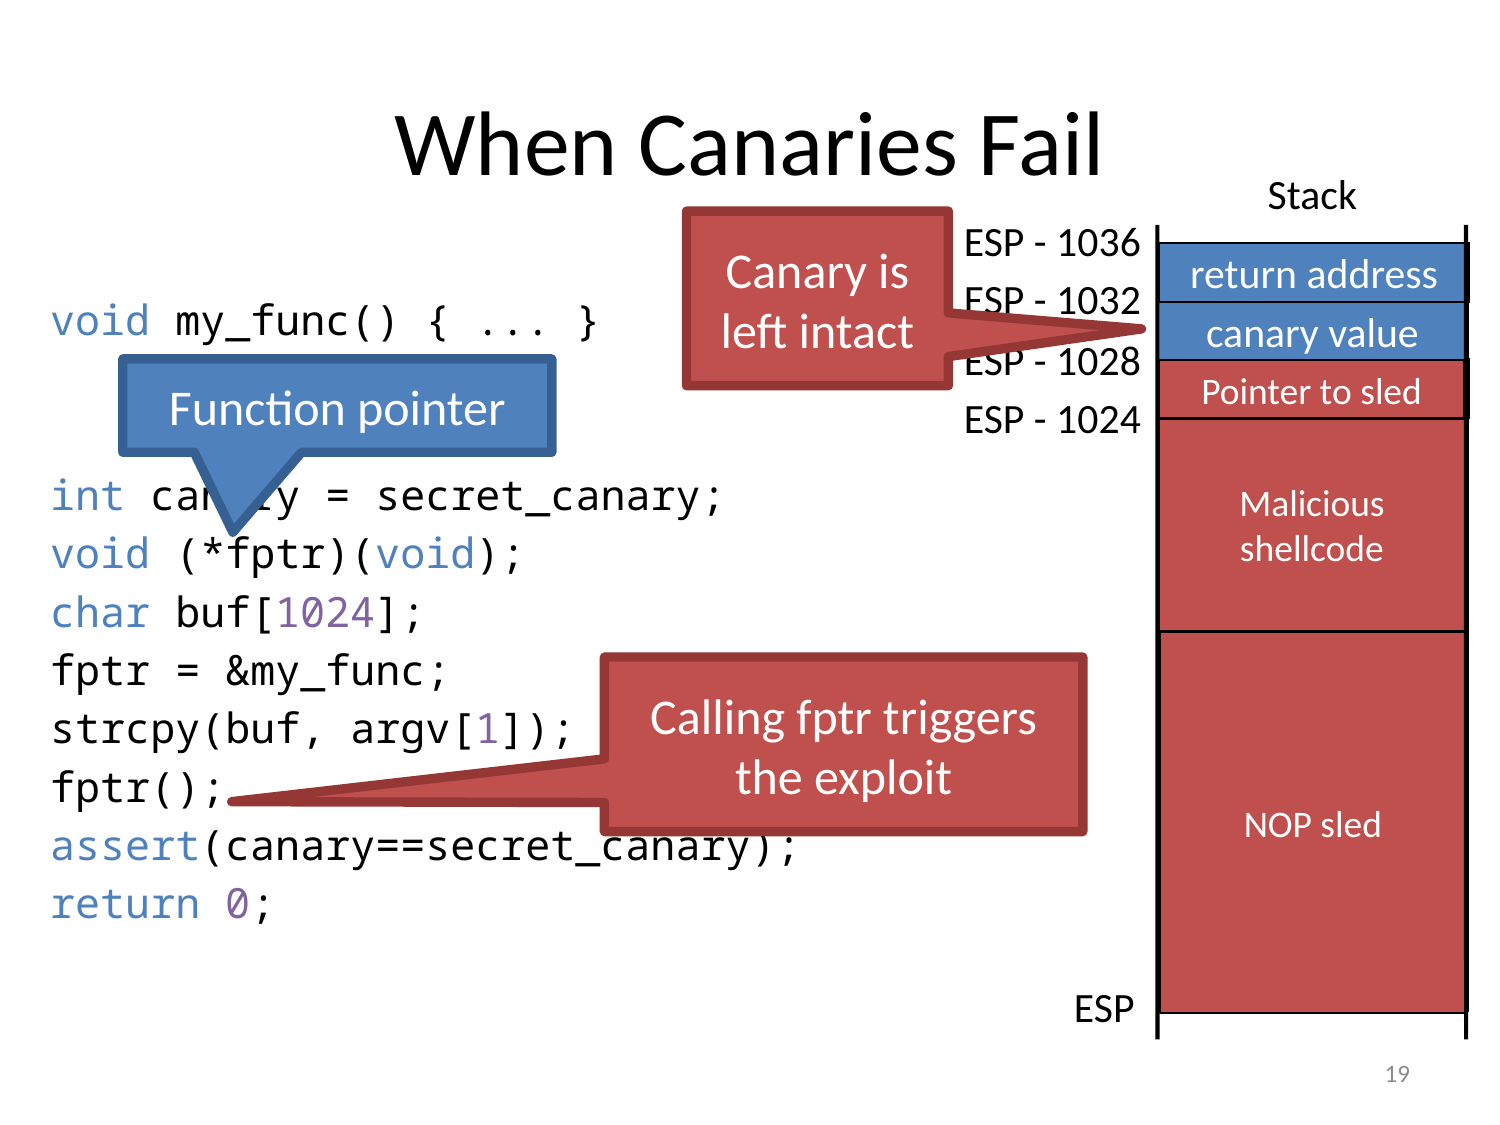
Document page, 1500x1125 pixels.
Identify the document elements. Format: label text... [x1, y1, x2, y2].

text_box Canary is left intact [686, 211, 1142, 386]
slide_number <number> [1074, 1042, 1425, 1103]
text_box ESP - 1036 [948, 207, 1157, 265]
text_box Malicious shellcode [1160, 419, 1463, 632]
text_box NOP sled [1160, 632, 1464, 1013]
text_box canary value [1160, 301, 1463, 360]
text_box ESP - 1028 [949, 326, 1155, 385]
text_box Function pointer [122, 358, 552, 533]
text_box Calling fptr triggers the exploit [231, 657, 1083, 832]
text_box ESP [1058, 974, 1150, 1039]
text_box Stack [1252, 160, 1373, 225]
list void my_func() { ... } int canary = secret_canary; void (*fptr)(void); char buf[1024]; fptr = &my_func; strcpy(buf, argv[1]); fptr(); assert(canary==secret_canary); return 0; [34, 286, 823, 1003]
text_box Pointer to sled [1160, 360, 1463, 419]
text_box return address [1160, 242, 1463, 301]
title When Canaries Fail [75, 45, 1425, 233]
text_box ESP - 1024 [948, 385, 1155, 450]
text_box ESP - 1032 [949, 265, 1155, 326]
